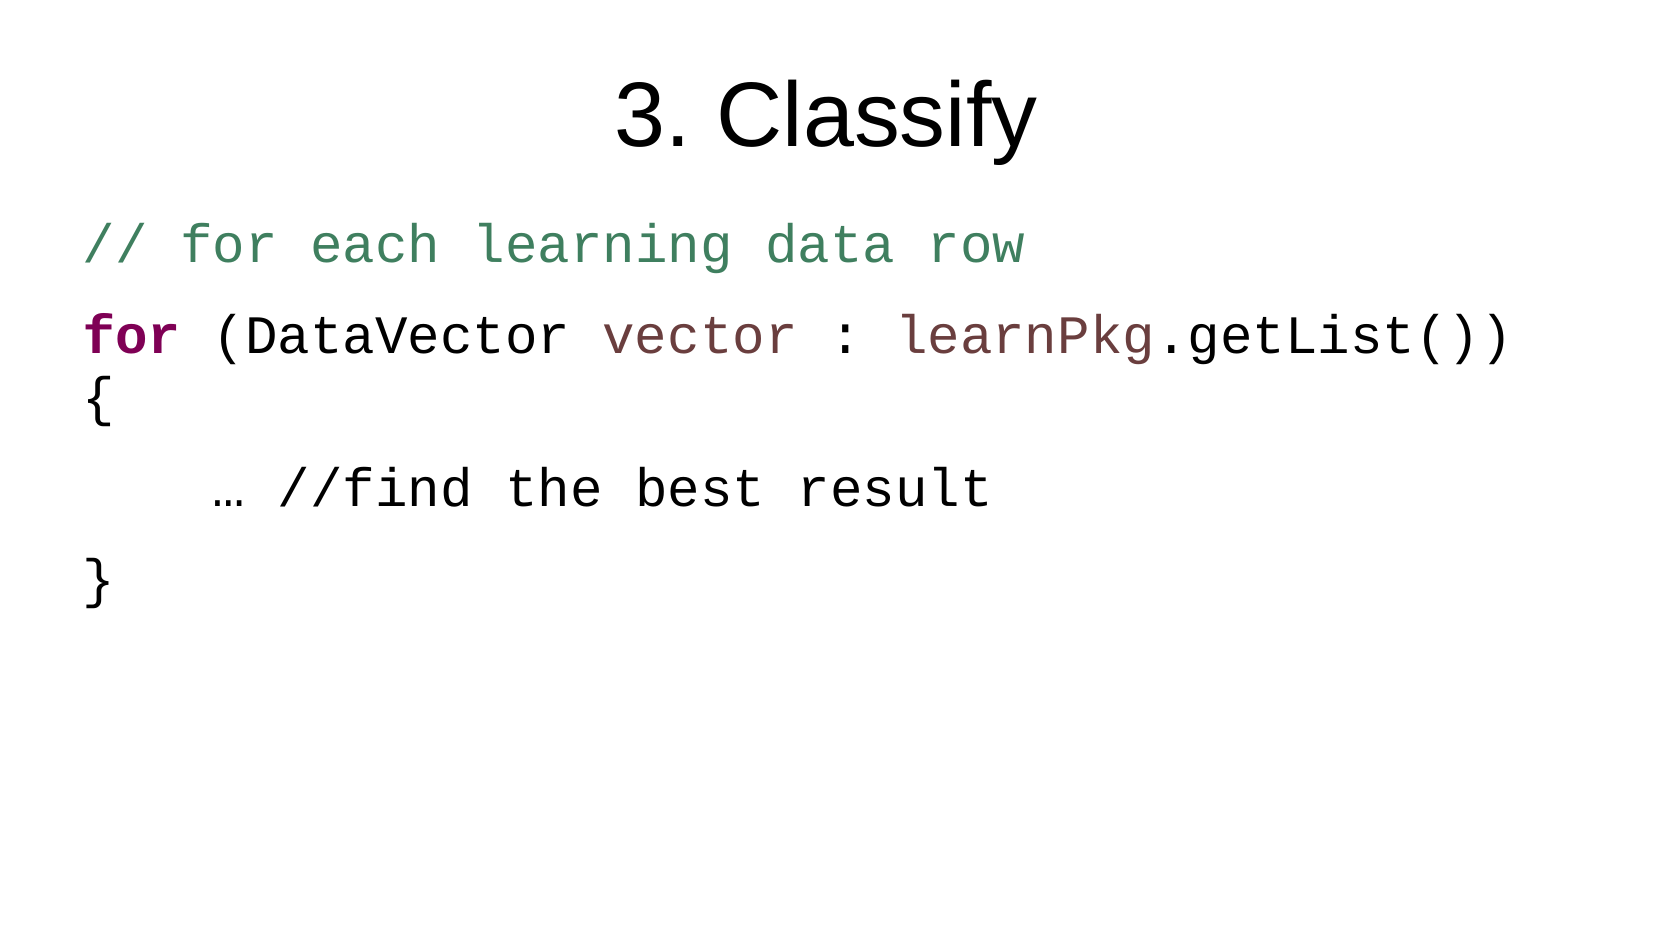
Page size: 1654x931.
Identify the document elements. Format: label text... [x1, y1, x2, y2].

list // for each learning data row for (DataVector vector : learnPkg.getList()) { … //find the best result } [82, 217, 1571, 758]
title 3. Classify [82, 37, 1571, 193]
